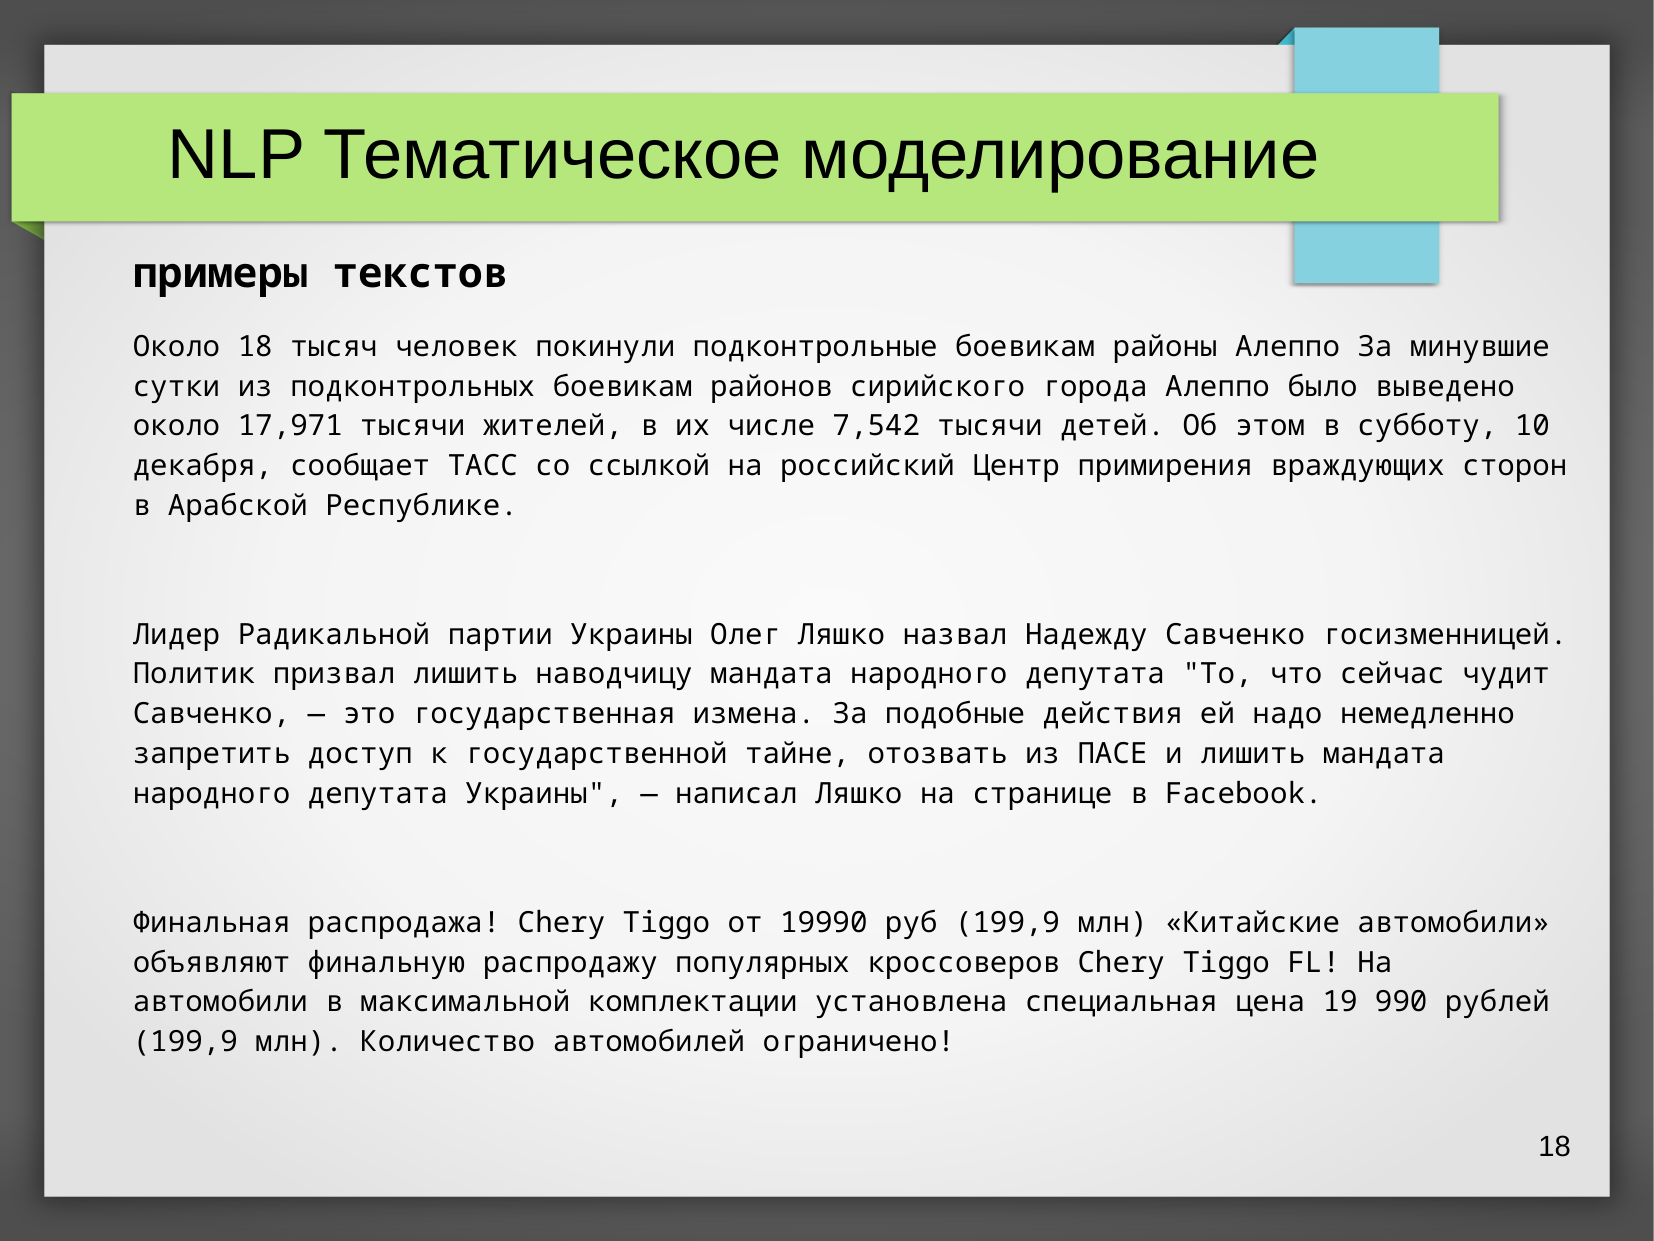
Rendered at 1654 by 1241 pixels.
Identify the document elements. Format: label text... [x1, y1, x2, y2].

title NLP Тематическое моделирование [82, 113, 1406, 194]
picture [0, 0, 1654, 1241]
text_box примеры текстов Около 18 тысяч человек покинули подконтрольные боевикам районы Алеппо За минувшие сутки из подконтрольных боевикам районов сирийского города Алеппо было выведено около 17,971 тысячи жителей, в их числе 7,542 тысячи детей. Об этом в субботу, 10 декабря, сообщает ТАСС со ссылкой на российский Центр примирения враждующих сторон в Арабской Республике. Лидер Радикальной партии Украины Олег Ляшко назвал Надежду Савченко госизменницей. Политик призвал лишить наводчицу мандата народного депутата "То, что сейчас чудит Савченко, — это государственная измена. За подобные действия ей надо немедленно запретить доступ к государственной тайне, отозвать из ПАСЕ и лишить мандата народного депутата Украины", — написал Ляшко на странице в Facebook. Финальная распродажа! Chery Tiggo от 19990 руб (199,9 млн) «Китайские автомобили» объявляют финальную распродажу популярных кроссоверов Chery Tiggo FL! На автомобили в максимальной комплектации установлена специальная цена 19 990 рублей (199,9 млн). Количество автомобилей ограничено! [118, 235, 1583, 1146]
